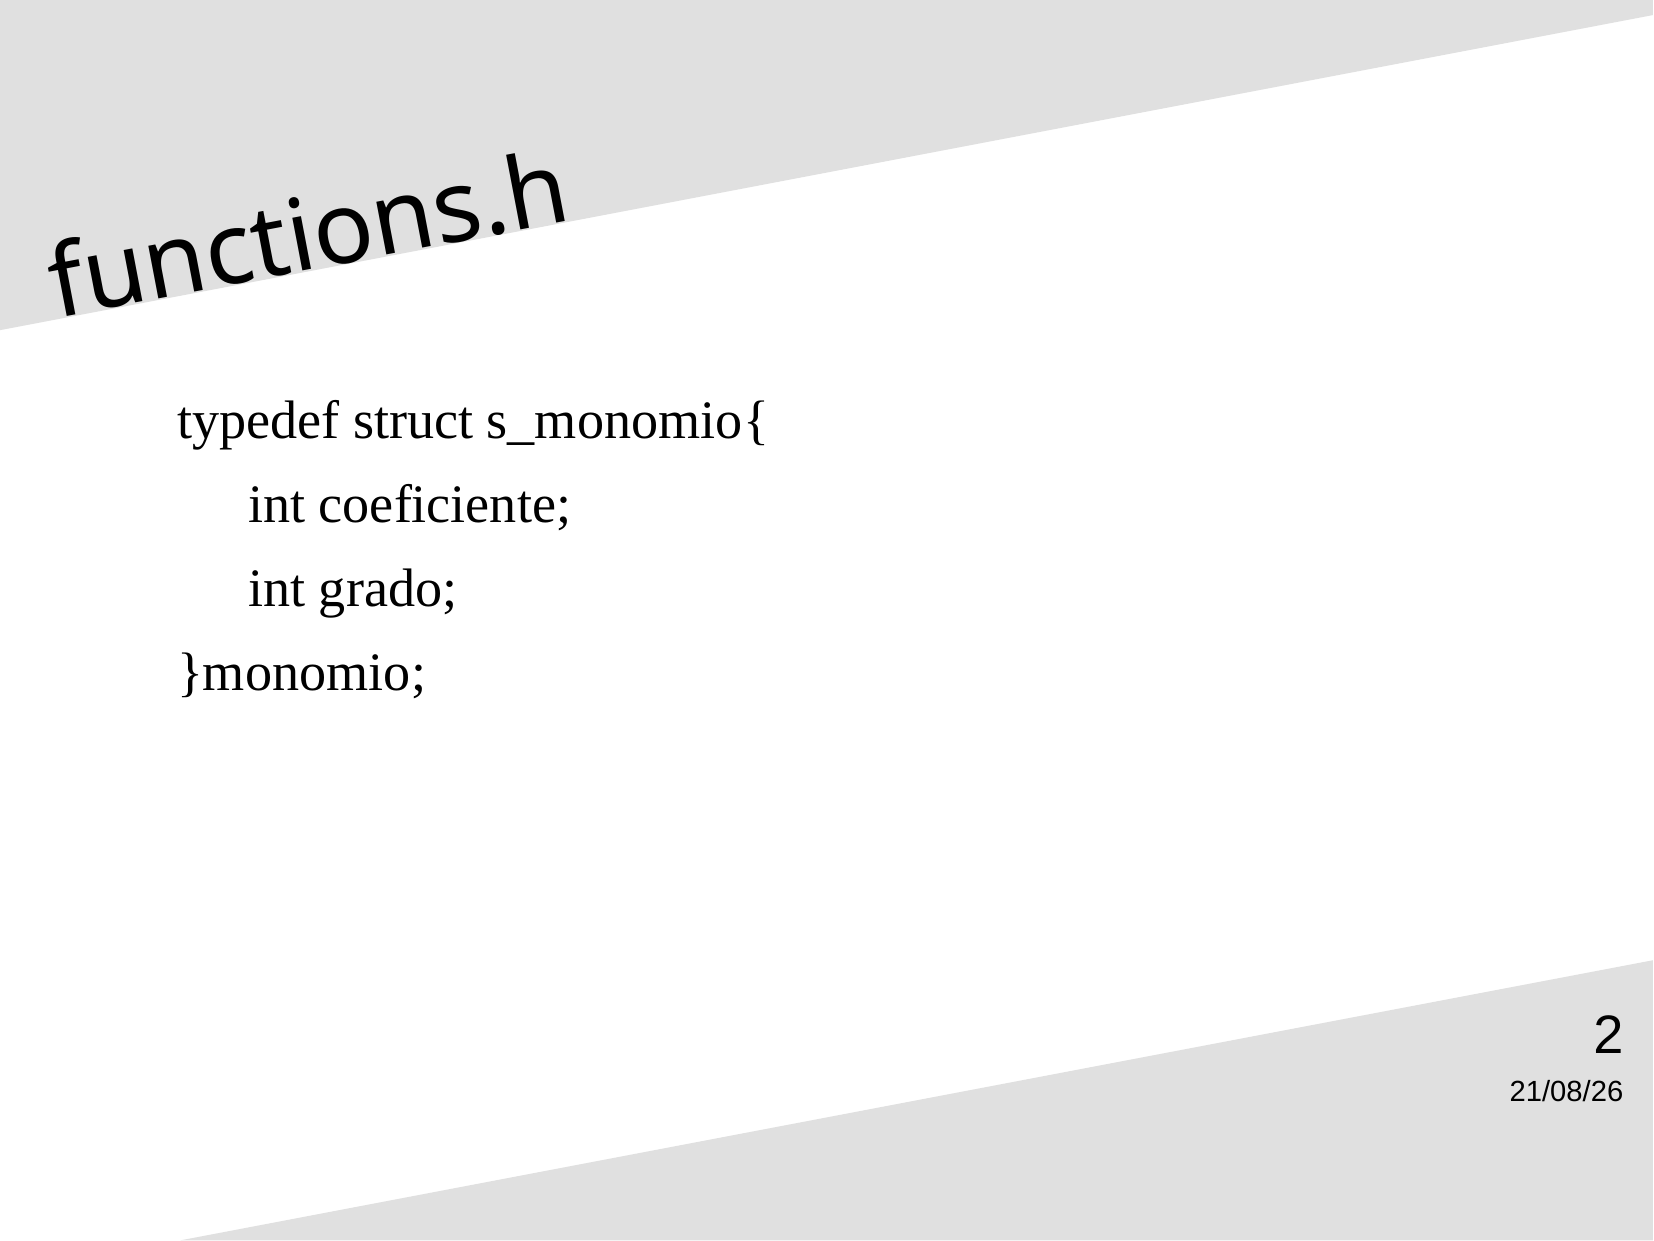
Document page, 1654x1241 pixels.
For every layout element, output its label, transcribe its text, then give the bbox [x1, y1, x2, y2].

list typedef struct s_monomio{ int coeficiente; int grado; }monomio; [106, 390, 1561, 1111]
title functions.h [14, 0, 1520, 327]
